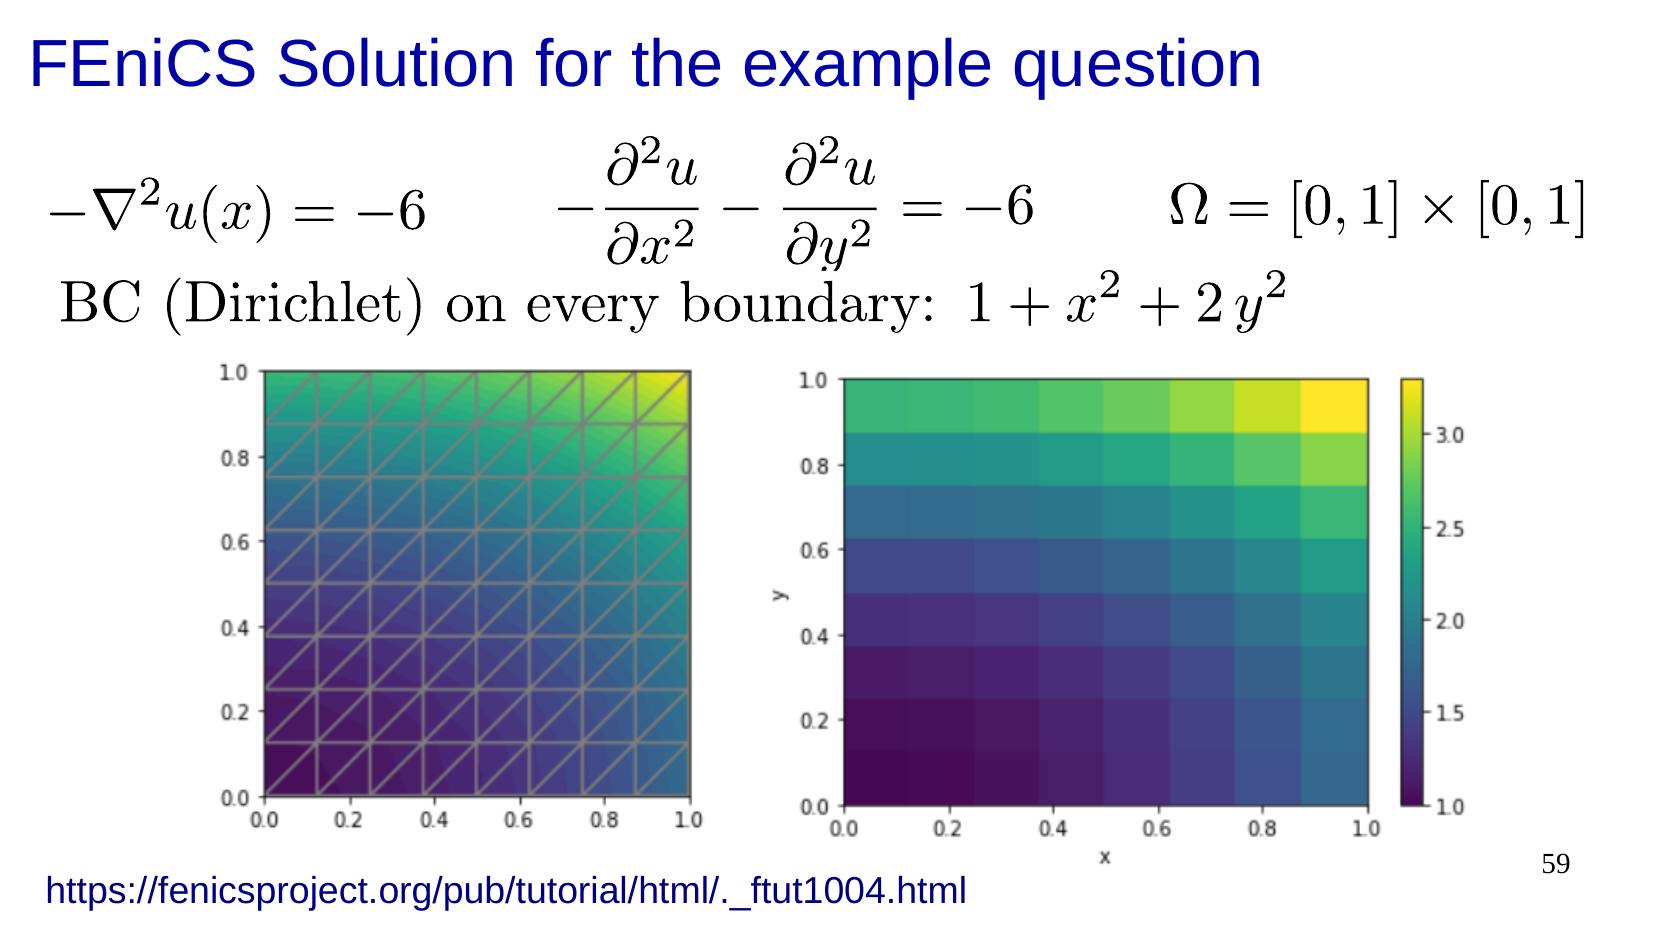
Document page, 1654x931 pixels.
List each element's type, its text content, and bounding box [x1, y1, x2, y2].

text_box https://fenicsproject.org/pub/tutorial/html/._ftut1004.html [30, 862, 1336, 919]
text_box [59, 135, 1288, 336]
title FEniCS Solution for the example question [28, 21, 1626, 106]
text_box [45, 177, 428, 244]
picture [770, 365, 1471, 871]
text_box [1168, 180, 1591, 239]
picture [210, 354, 714, 841]
